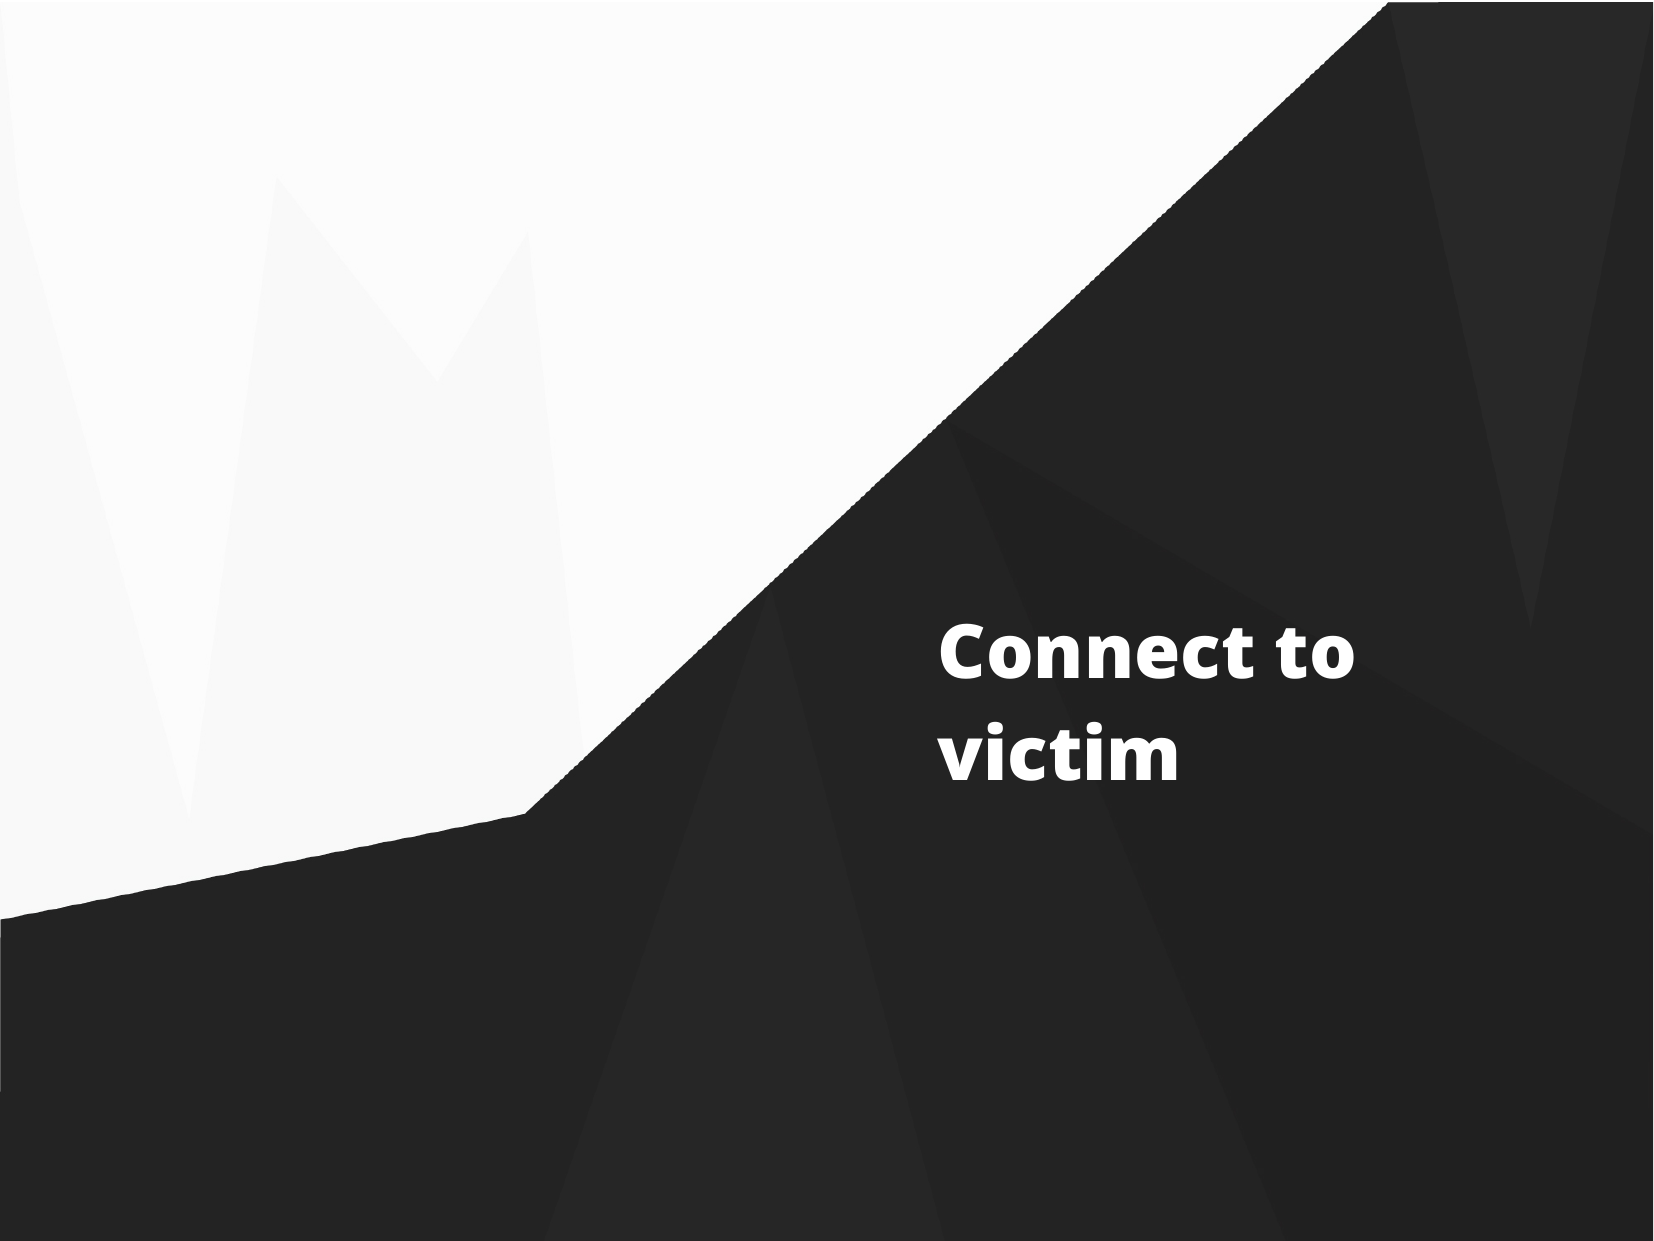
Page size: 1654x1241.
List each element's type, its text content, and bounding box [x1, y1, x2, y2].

picture [0, 2, 1654, 1241]
title Connect to victim [937, 612, 1653, 788]
